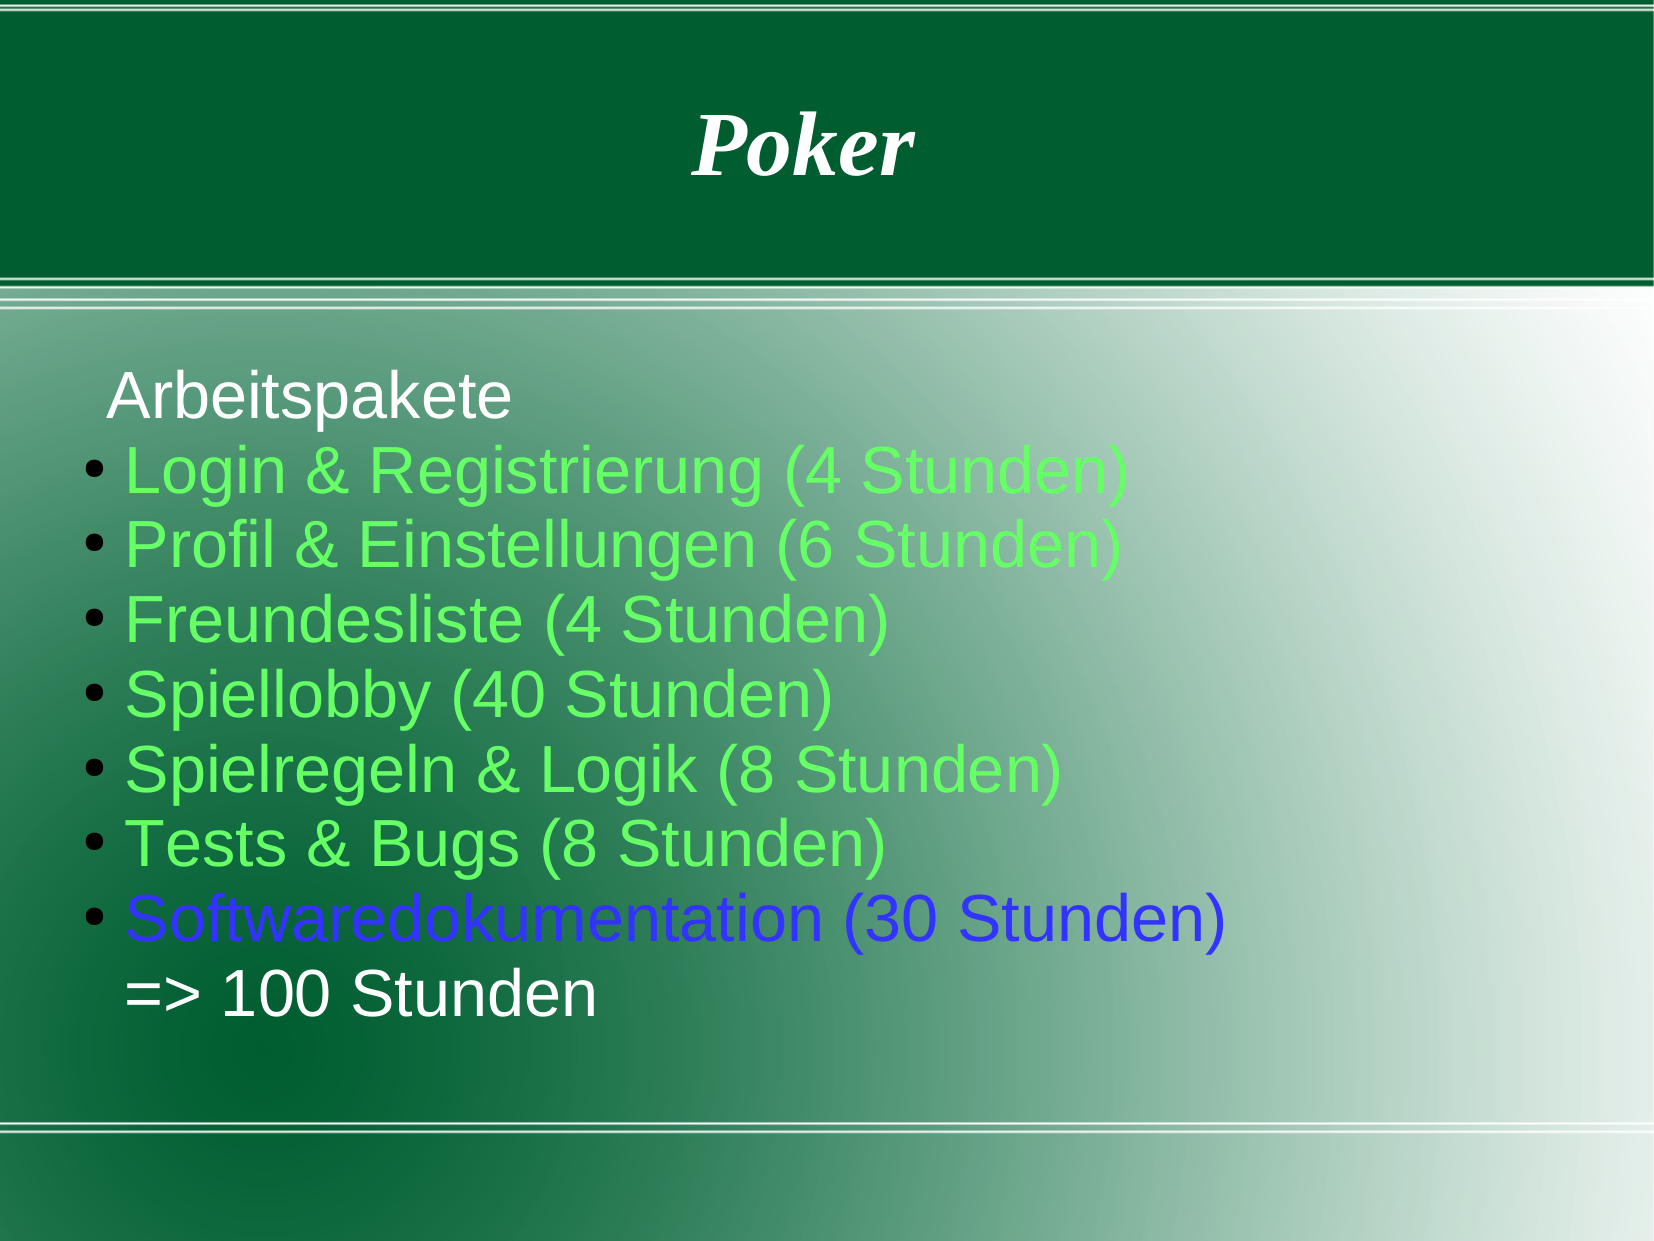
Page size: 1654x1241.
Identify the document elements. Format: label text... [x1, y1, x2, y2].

subtitle Arbeitspakete Login & Registrierung (4 Stunden) Profil & Einstellungen (6 Stunden) Freundesliste (4 Stunden) Spiellobby (40 Stunden) Spielregeln & Logik (8 Stunden) Tests & Bugs (8 Stunden) Softwaredokumentation (30 Stunden) => 100 Stunden [82, 337, 1571, 1052]
picture [0, 0, 1654, 1241]
title Poker [59, 40, 1548, 249]
